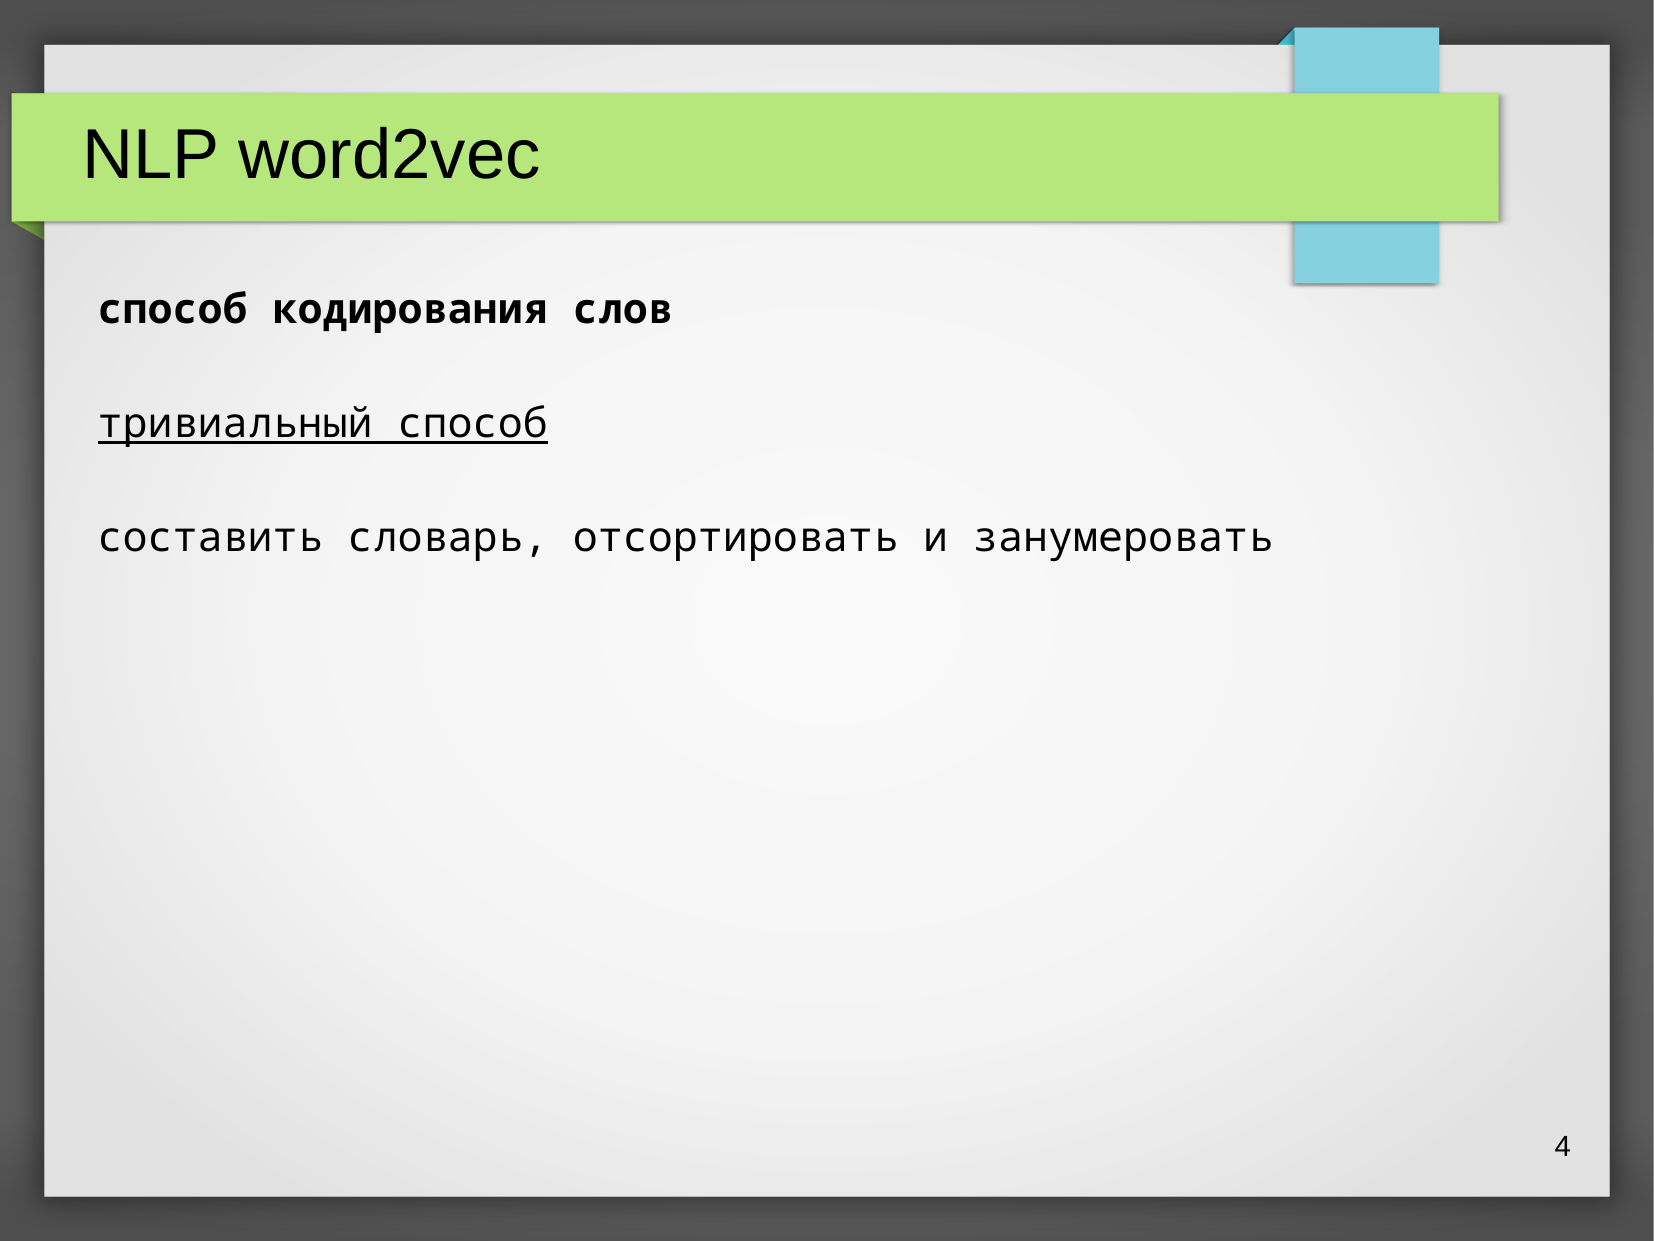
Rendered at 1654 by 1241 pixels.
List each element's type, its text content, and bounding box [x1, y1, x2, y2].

picture [0, 0, 1654, 1241]
text_box способ кодирования слов тривиальный способ составить словарь, отсортировать и занумеровать [82, 271, 1607, 1072]
title NLP word2vec [82, 113, 1406, 194]
